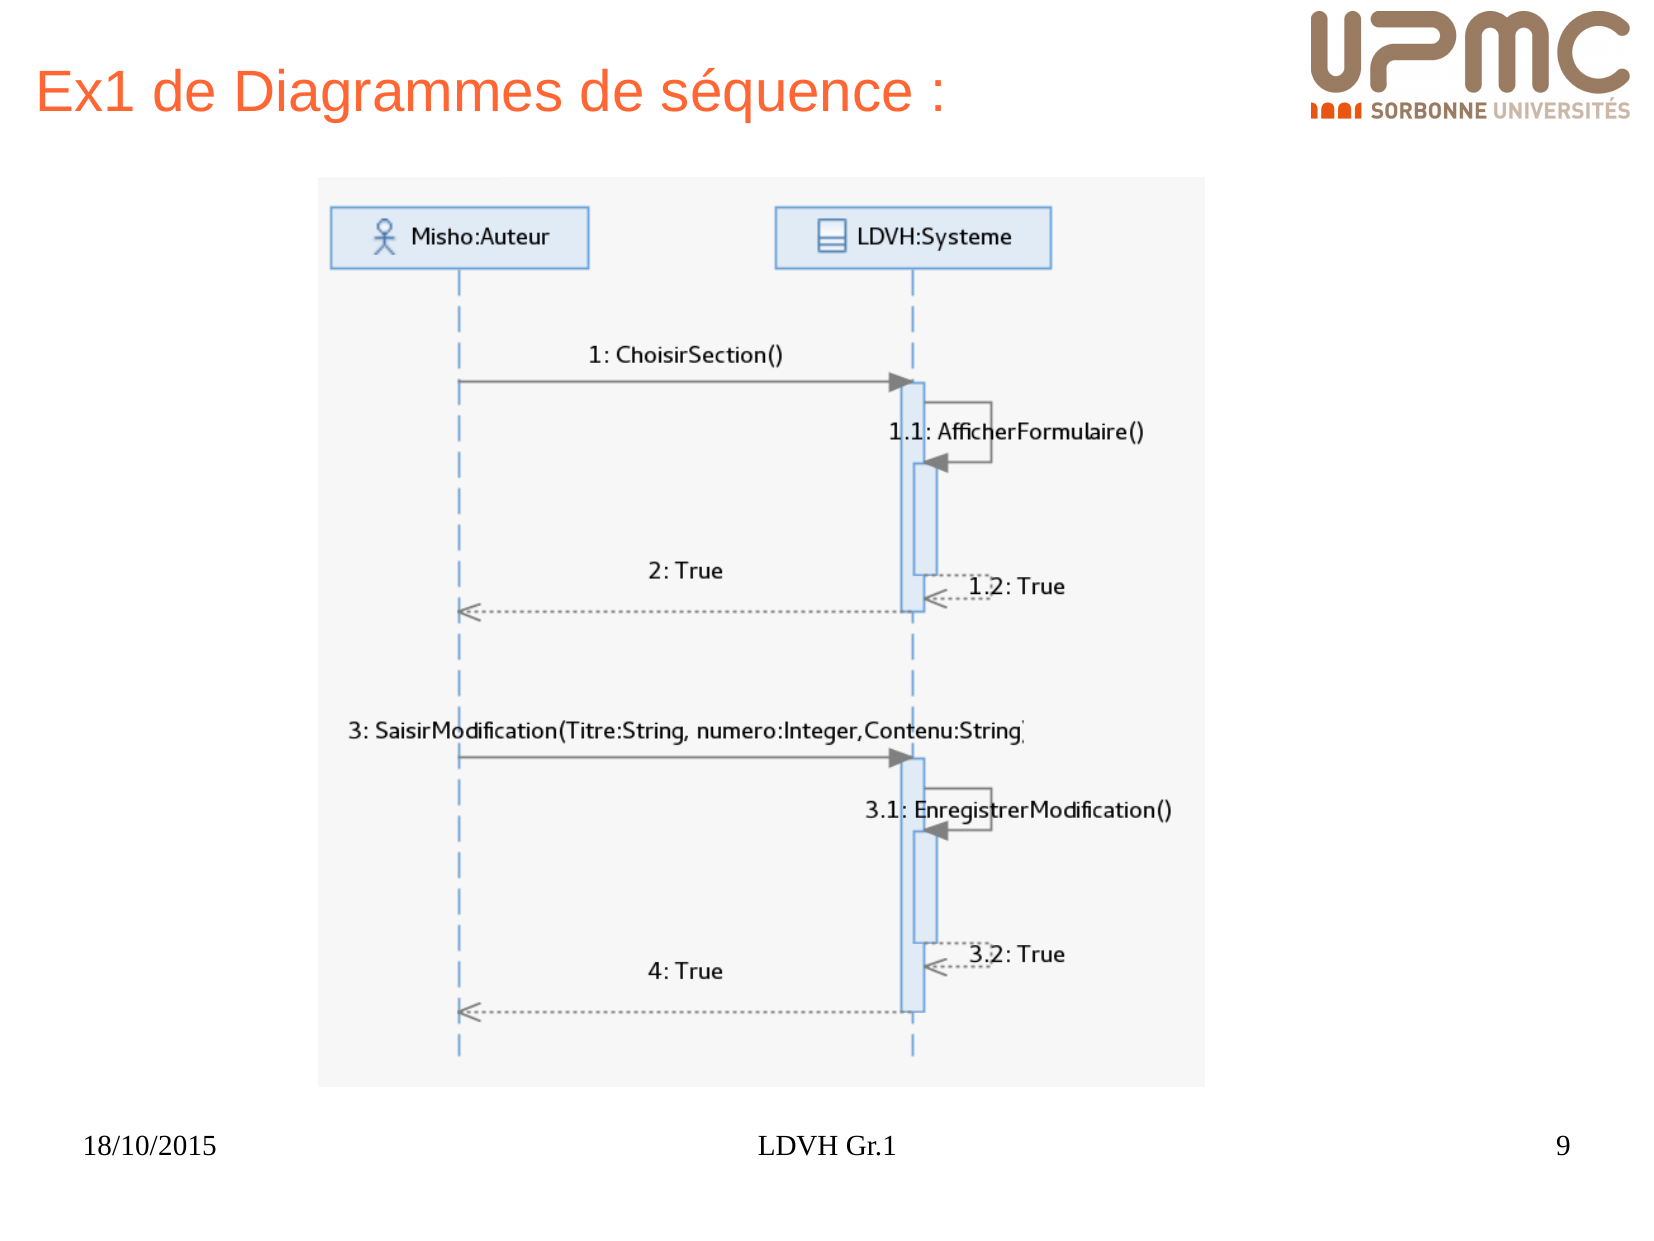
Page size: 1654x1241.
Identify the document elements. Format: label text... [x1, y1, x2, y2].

picture [318, 177, 1205, 1087]
picture [1311, 11, 1630, 120]
title Ex1 de Diagrammes de séquence : [35, 23, 1241, 160]
